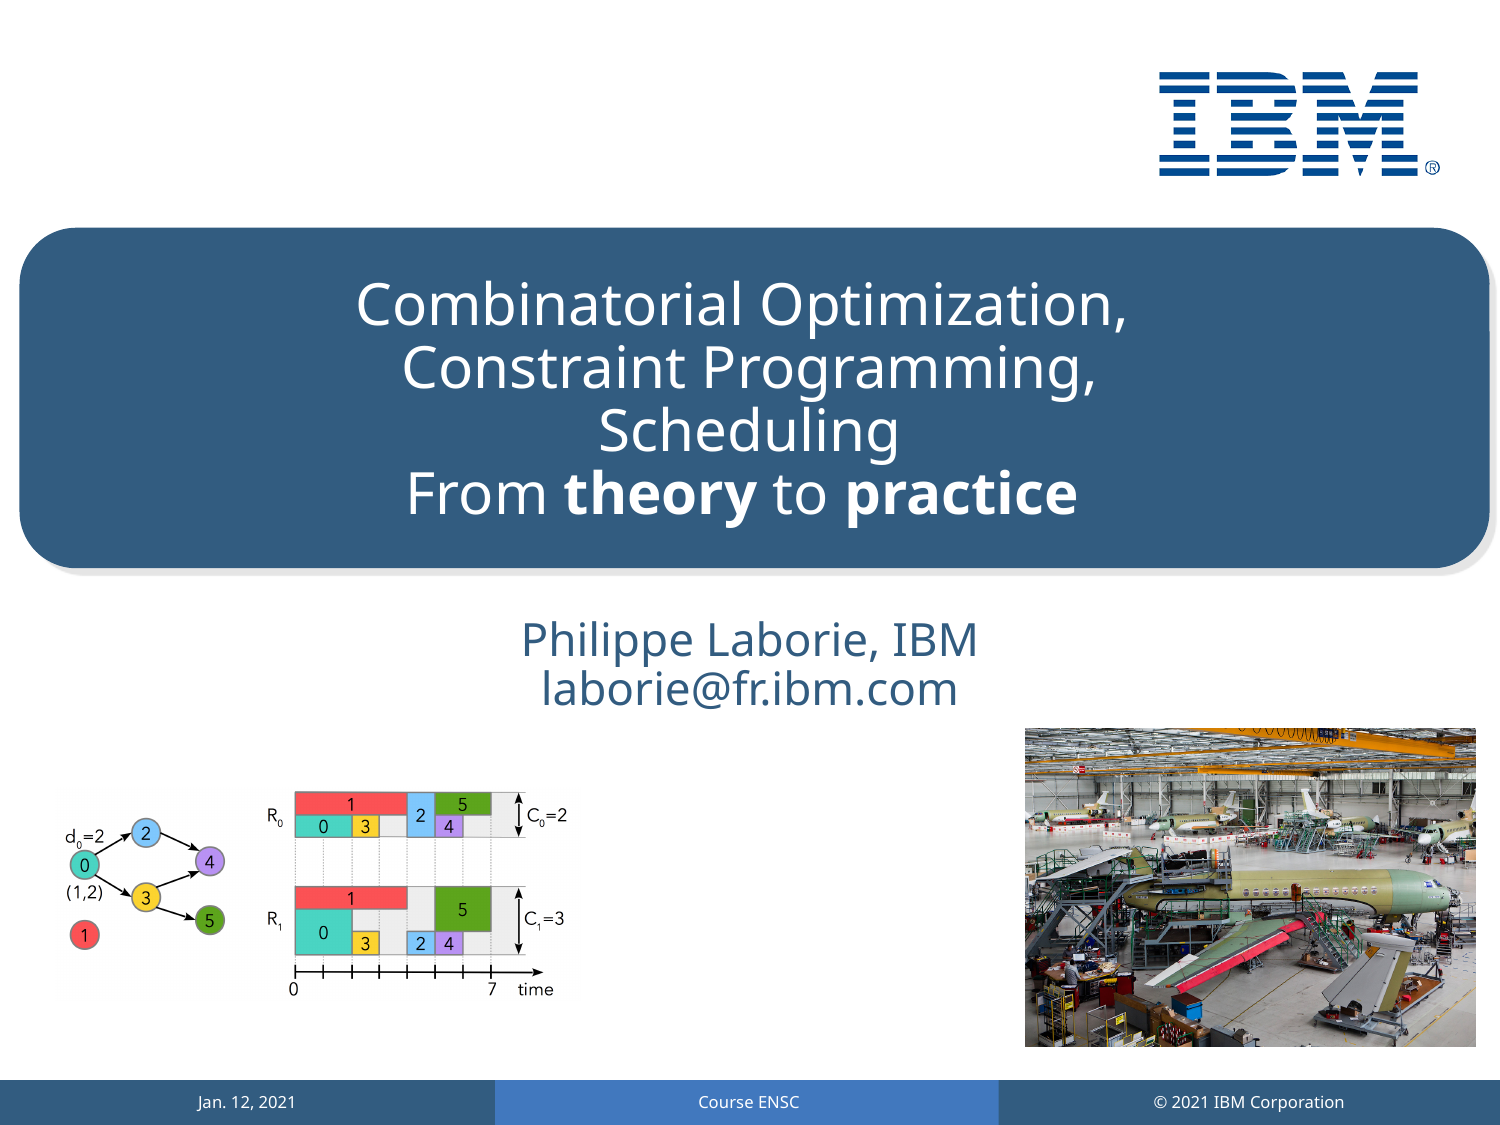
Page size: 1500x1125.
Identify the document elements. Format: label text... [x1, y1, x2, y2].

picture [55, 787, 581, 1001]
picture [1151, 63, 1446, 184]
title Combinatorial Optimization, Constraint Programming, Scheduling From theory to practice Philippe Laborie, IBM laborie@fr.ibm.com [0, 197, 1500, 769]
picture [1025, 728, 1476, 1047]
